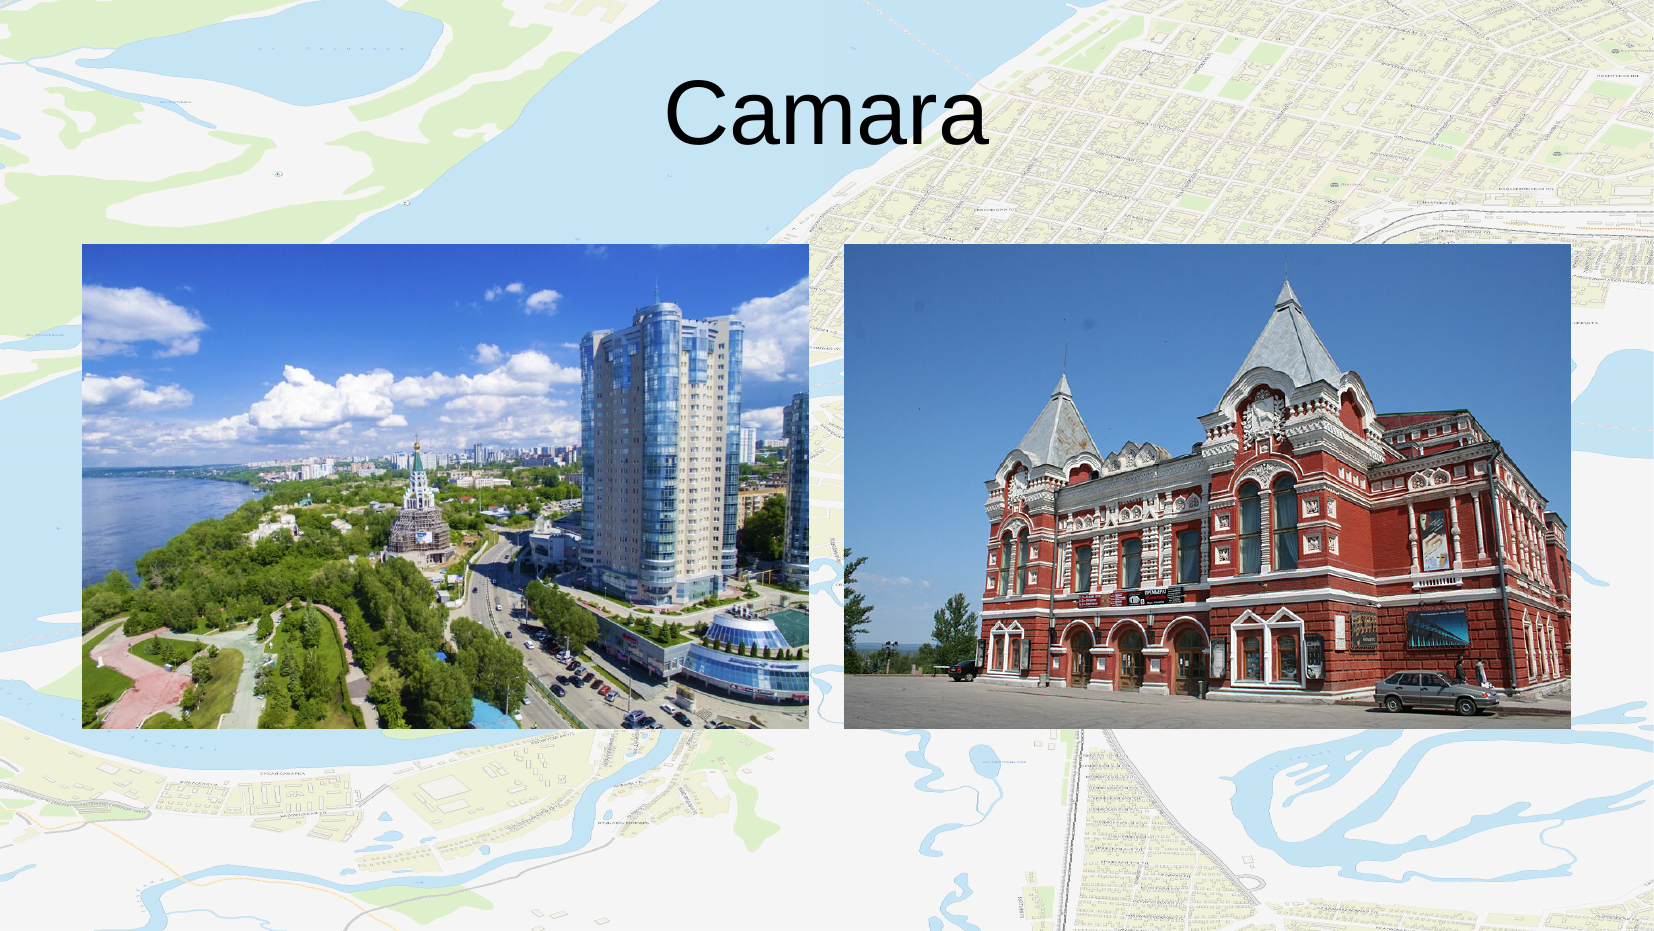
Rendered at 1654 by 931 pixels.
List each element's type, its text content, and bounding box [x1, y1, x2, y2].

picture [82, 244, 809, 729]
picture [844, 244, 1571, 729]
title Camara [82, 36, 1570, 192]
